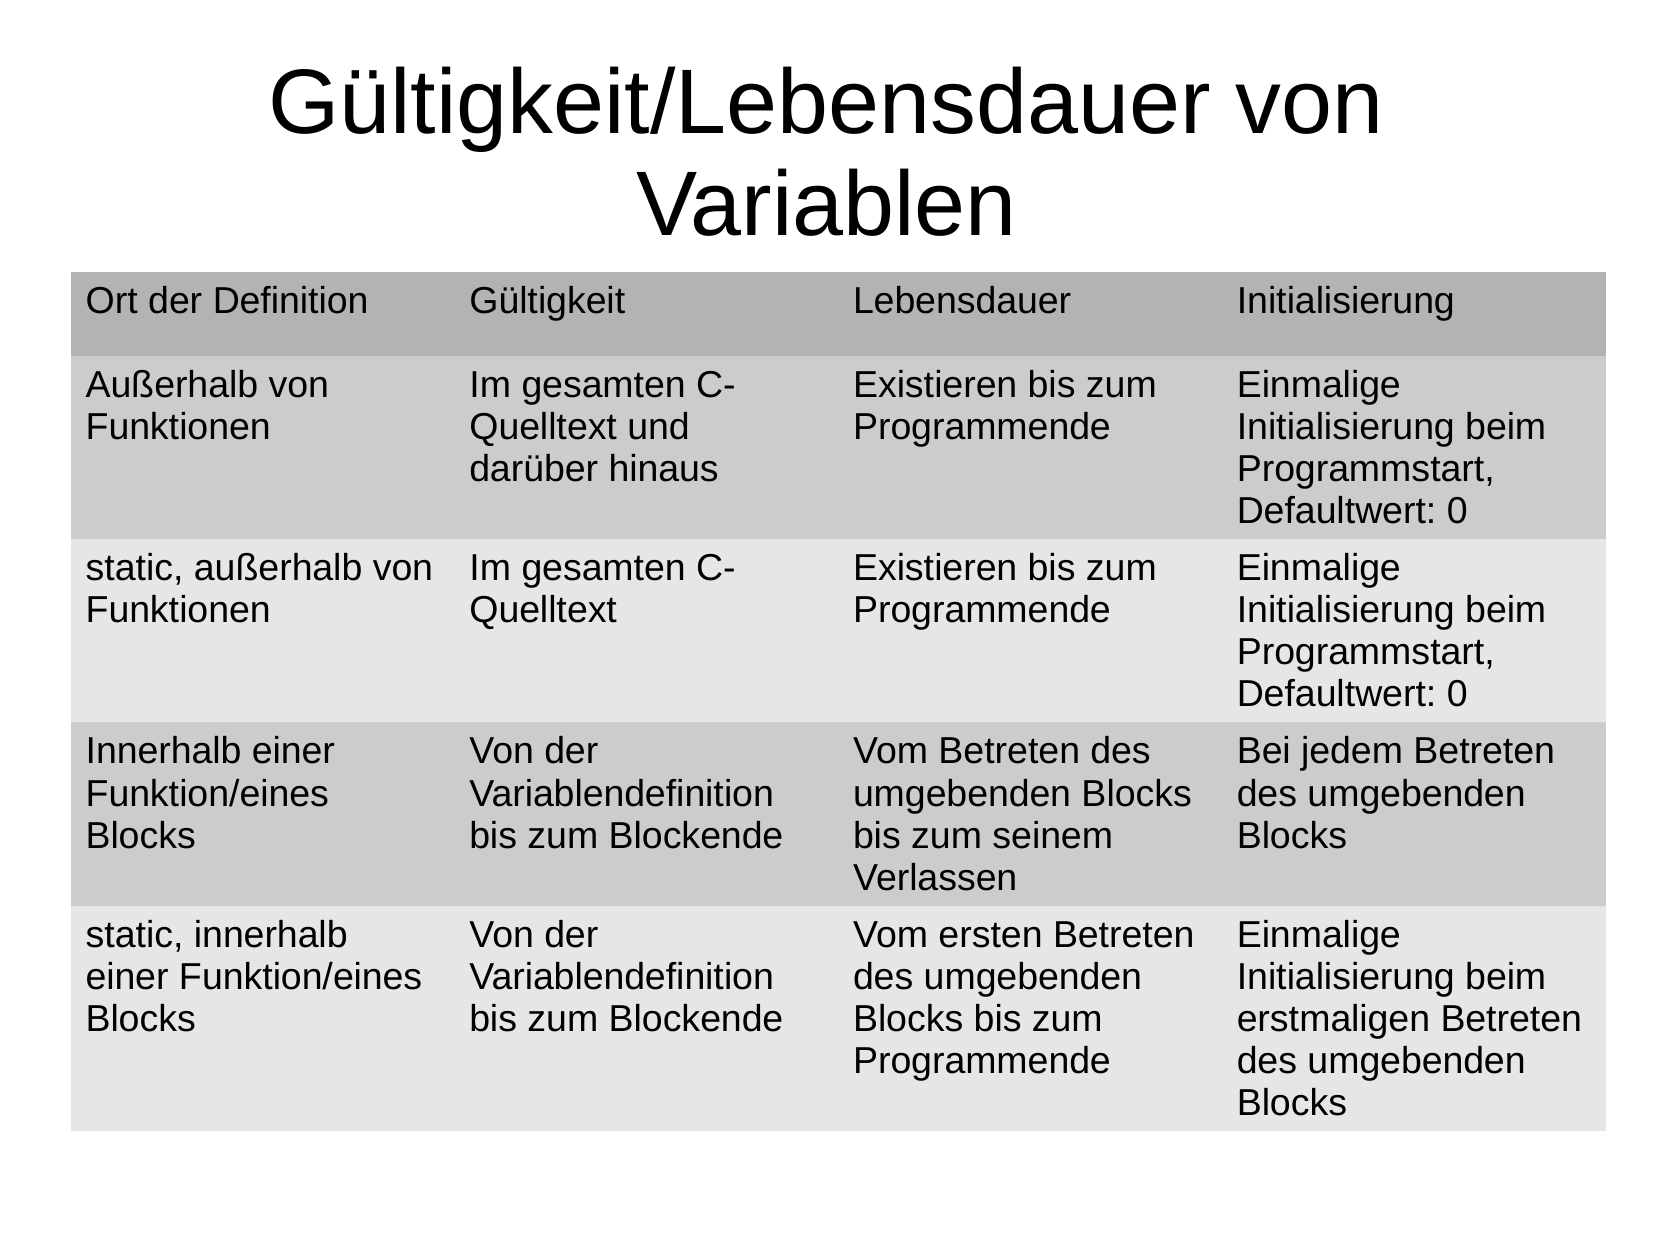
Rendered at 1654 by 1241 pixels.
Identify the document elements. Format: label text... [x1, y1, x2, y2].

table_header Gültigkeit [455, 272, 838, 356]
table_cell Von der Variablendefinition bis zum Blockende [455, 906, 838, 1131]
table_cell static, außerhalb von Funktionen [71, 539, 455, 722]
table_cell static, innerhalb einer Funktion/eines Blocks [71, 906, 455, 1131]
table_cell Existieren bis zum Programmende [838, 356, 1222, 539]
table_header Initialisierung [1222, 272, 1606, 356]
table_cell Vom ersten Betreten des umgebenden Blocks bis zum Programmende [838, 906, 1222, 1131]
table_cell Existieren bis zum Programmende [838, 539, 1222, 722]
table_cell Von der Variablendefinition bis zum Blockende [455, 722, 838, 906]
table_header Ort der Definition [71, 272, 455, 356]
table_cell Außerhalb von Funktionen [71, 356, 455, 539]
table_cell Einmalige Initialisierung beim Programmstart, Defaultwert: 0 [1222, 539, 1606, 722]
table_header Lebensdauer [838, 272, 1222, 356]
table_cell Im gesamten C-Quelltext [455, 539, 838, 722]
table_cell Im gesamten C-Quelltext und darüber hinaus [455, 356, 838, 539]
title Gültigkeit/Lebensdauer von Variablen [82, 49, 1571, 257]
table_cell Vom Betreten des umgebenden Blocks bis zum seinem Verlassen [838, 722, 1222, 906]
table_cell Innerhalb einer Funktion/eines Blocks [71, 722, 455, 906]
table_cell Einmalige Initialisierung beim Programmstart, Defaultwert: 0 [1222, 356, 1606, 539]
table_cell Einmalige Initialisierung beim erstmaligen Betreten des umgebenden Blocks [1222, 906, 1606, 1131]
table_cell Bei jedem Betreten des umgebenden Blocks [1222, 722, 1606, 906]
